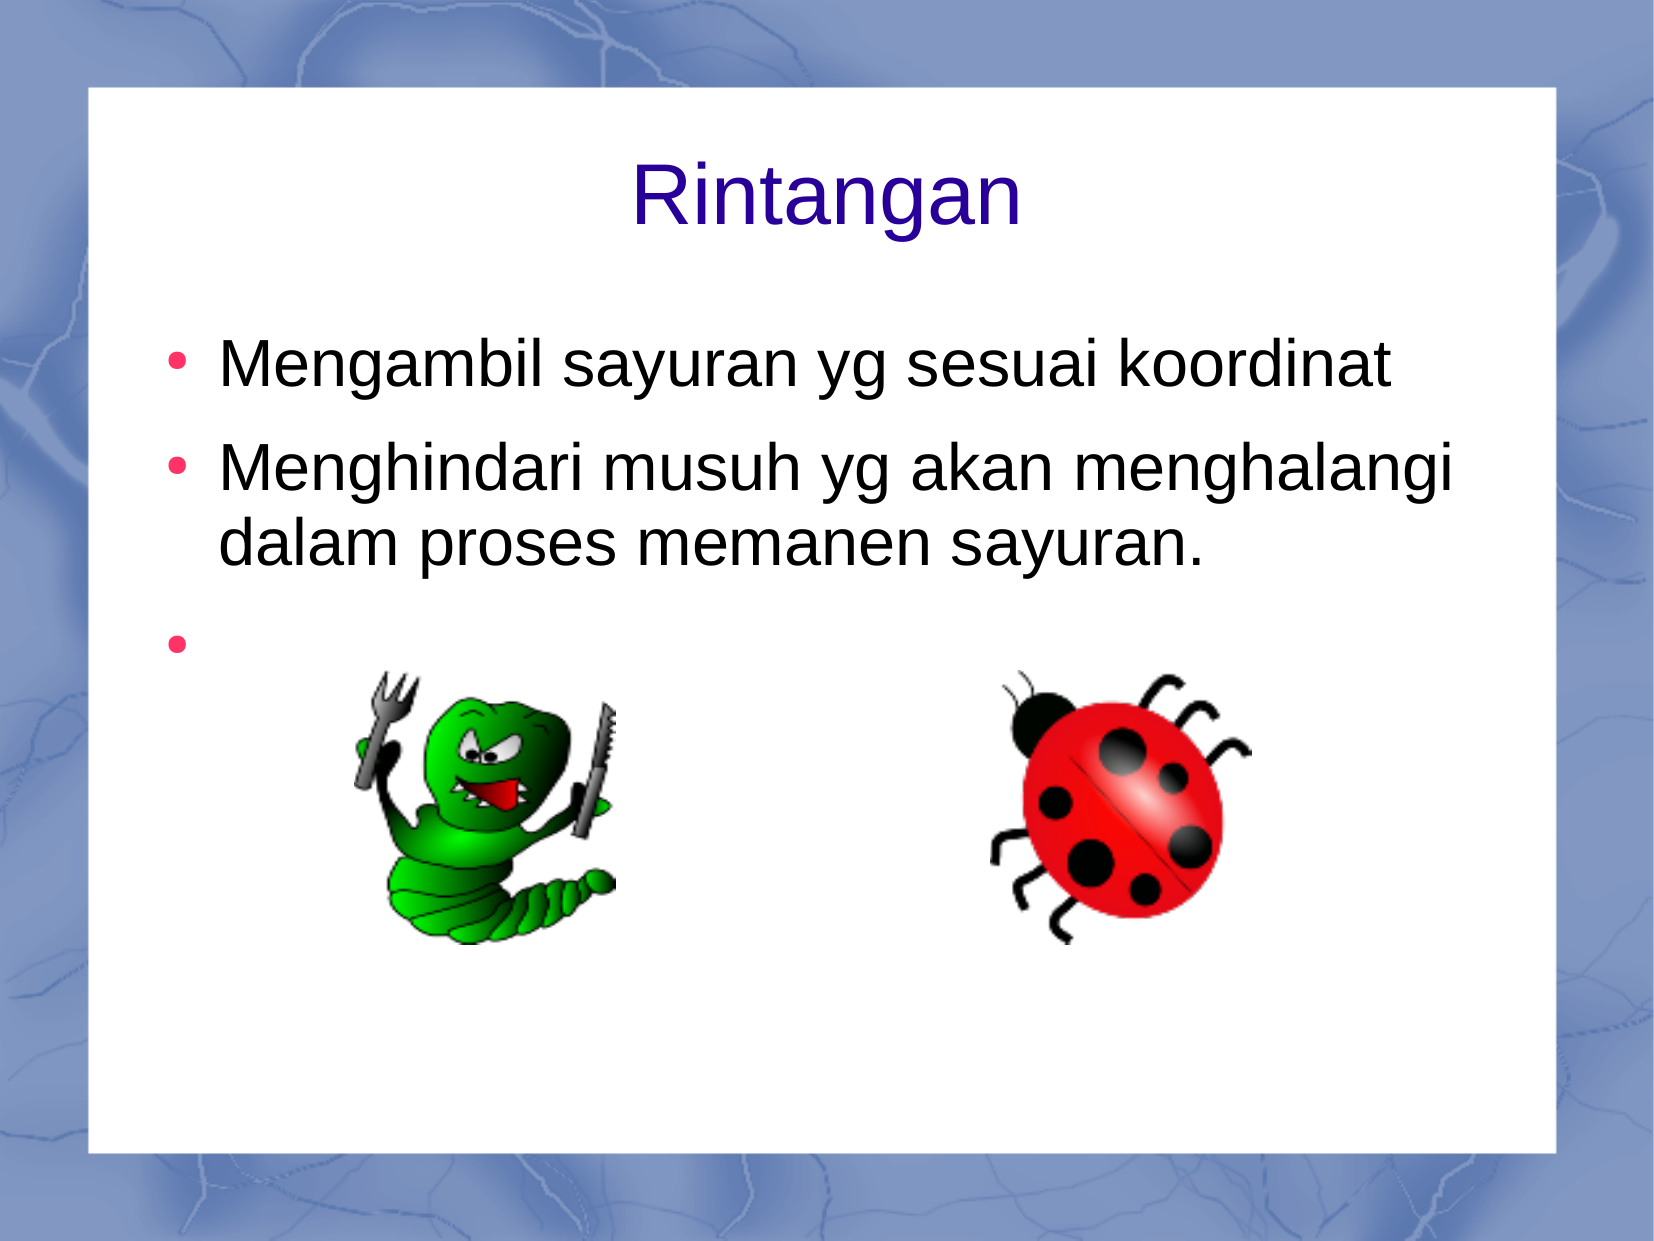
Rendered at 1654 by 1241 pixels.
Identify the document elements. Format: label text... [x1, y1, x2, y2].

list Mengambil sayuran yg sesuai koordinat Menghindari musuh yg akan menghalangi dalam proses memanen sayuran. [147, 325, 1506, 1010]
picture [0, 0, 1654, 1241]
title Rintangan [118, 90, 1536, 298]
